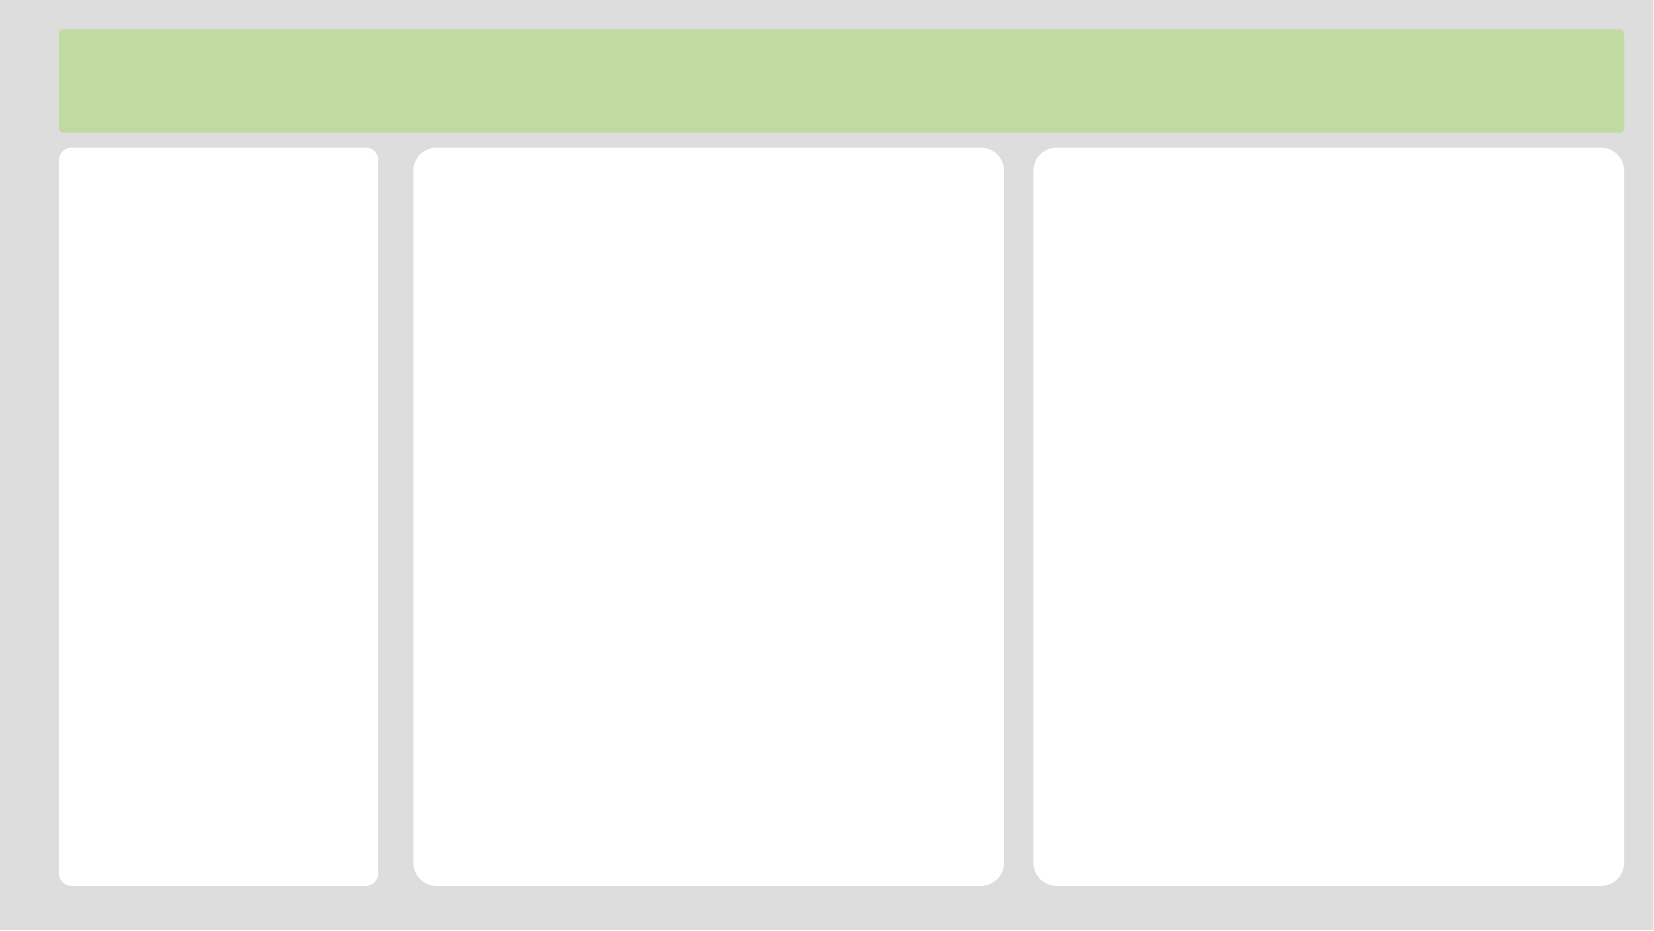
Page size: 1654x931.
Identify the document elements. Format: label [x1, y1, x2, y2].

text_box [58, 147, 379, 886]
text_box [1033, 147, 1625, 886]
text_box [59, 29, 1625, 133]
text_box [413, 147, 1004, 886]
